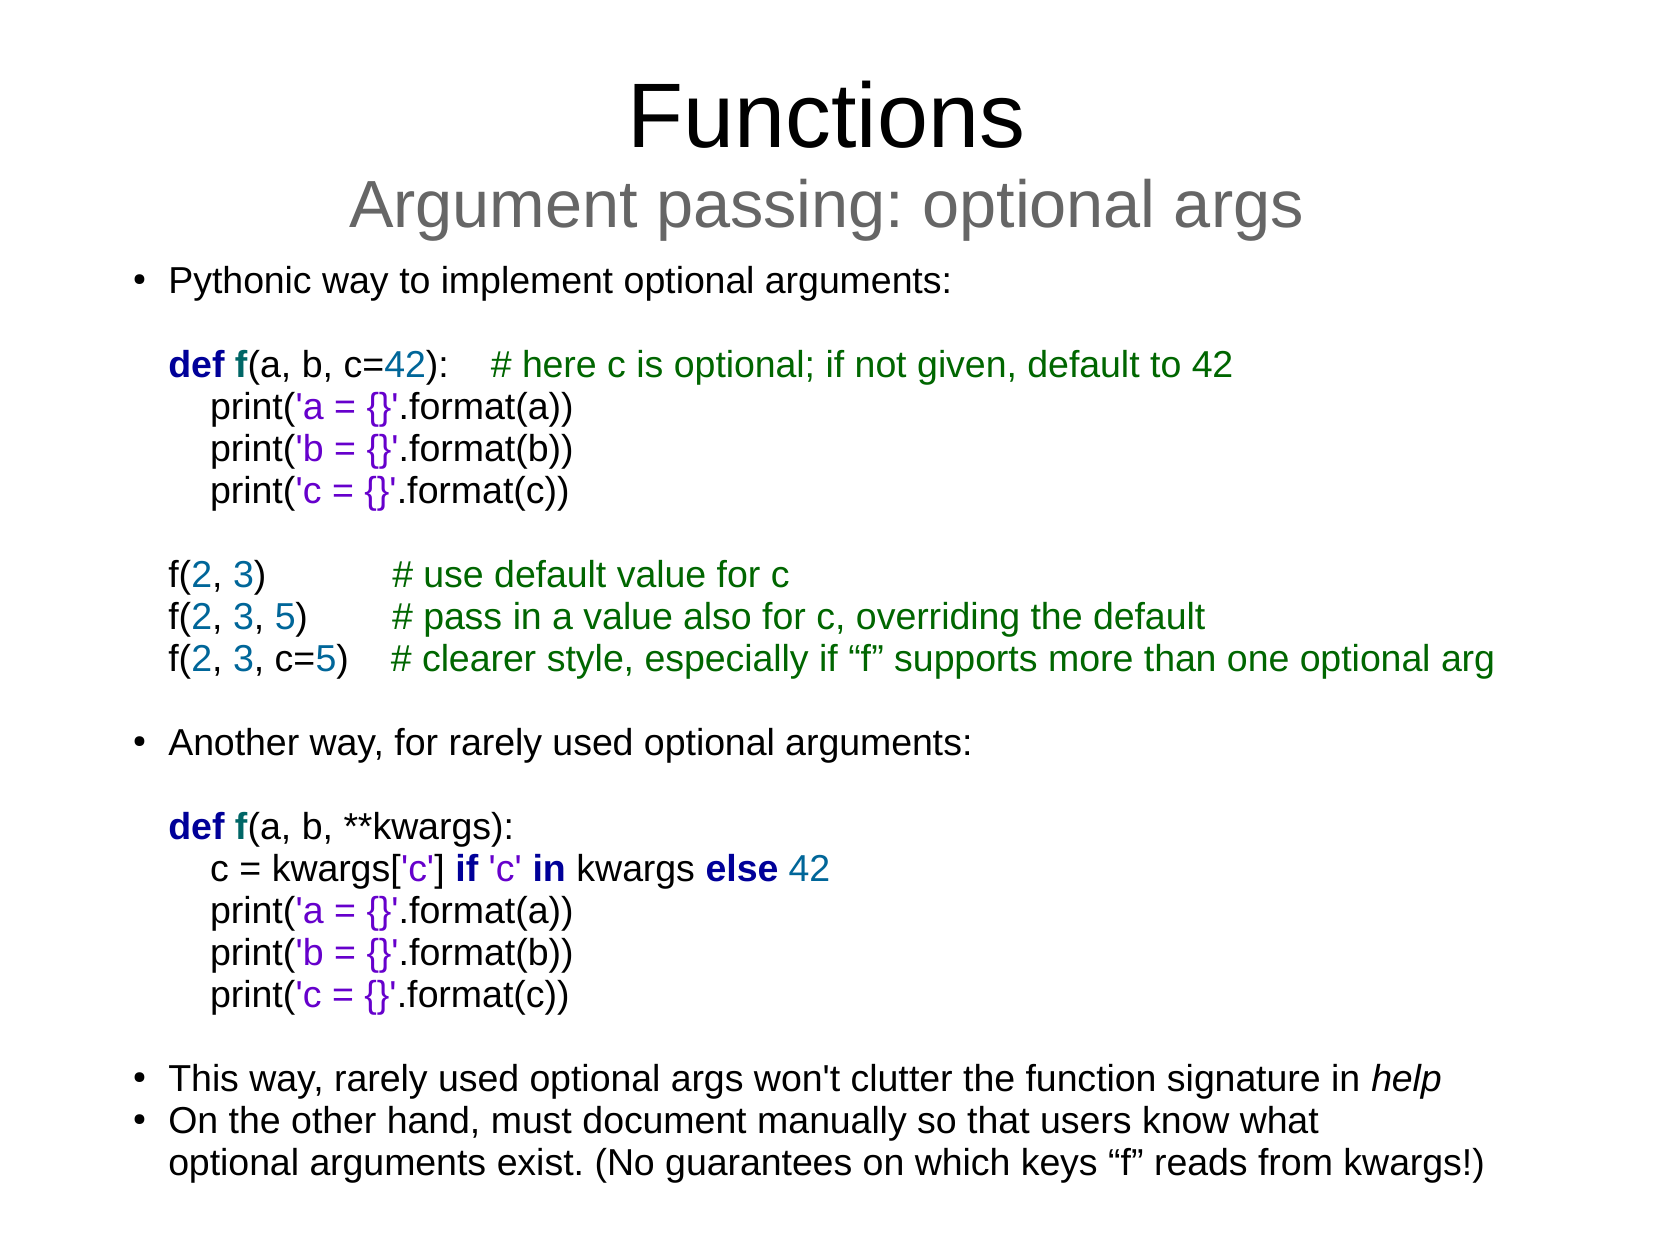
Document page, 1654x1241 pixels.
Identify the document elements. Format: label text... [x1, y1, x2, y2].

text_box Pythonic way to implement optional arguments: def f(a, b, c=42): # here c is optional; if not given, default to 42 print('a = {}'.format(a)) print('b = {}'.format(b)) print('c = {}'.format(c)) f(2, 3) # use default value for c f(2, 3, 5) # pass in a value also for c, overriding the default f(2, 3, c=5) # clearer style, especially if “f” supports more than one optional arg Another way, for rarely used optional arguments: def f(a, b, **kwargs): c = kwargs['c'] if 'c' in kwargs else 42 print('a = {}'.format(a)) print('b = {}'.format(b)) print('c = {}'.format(c)) This way, rarely used optional args won't clutter the function signature in help On the other hand, must document manually so that users know what optional arguments exist. (No guarantees on which keys “f” reads from kwargs!) [82, 252, 1561, 1233]
title Functions Argument passing: optional args [82, 49, 1571, 257]
